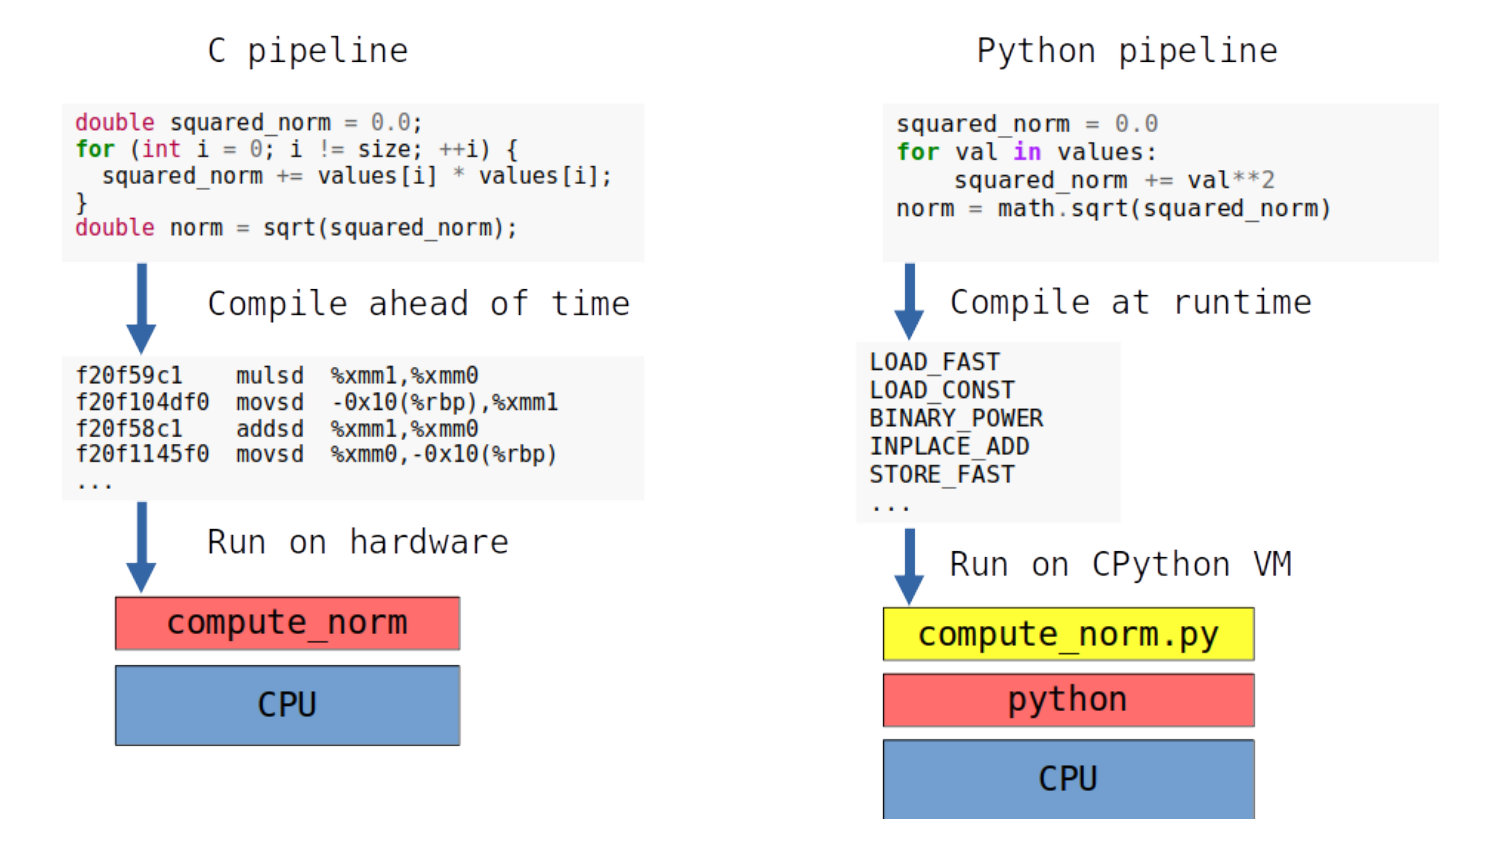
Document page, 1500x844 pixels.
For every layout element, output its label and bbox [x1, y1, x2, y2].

picture [62, 24, 1439, 819]
